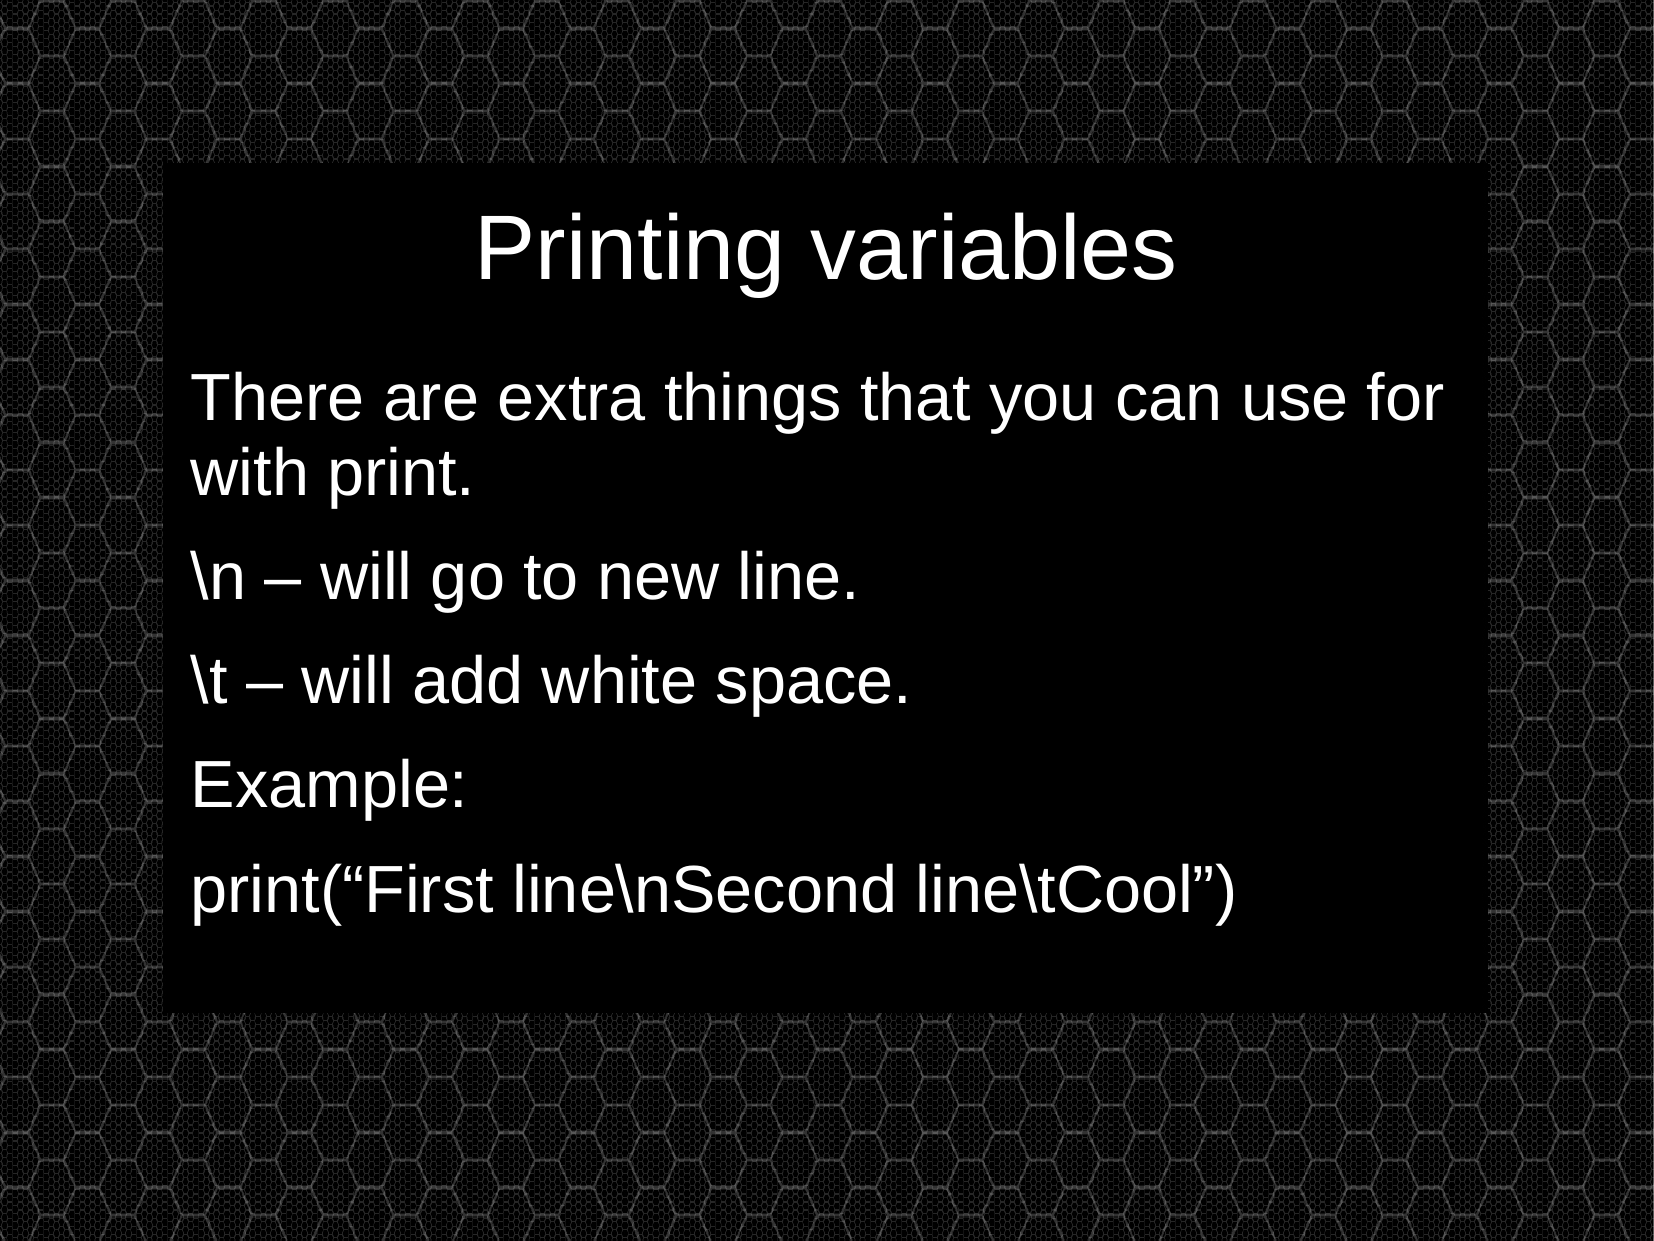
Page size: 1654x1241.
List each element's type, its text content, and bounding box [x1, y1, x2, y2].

picture [0, 0, 1654, 1241]
list There are extra things that you can use for with print. \n – will go to new line. \t – will add white space. Example: print(“First line\nSecond line\tCool”) [120, 360, 1501, 1010]
title Printing variables [82, 165, 1571, 331]
